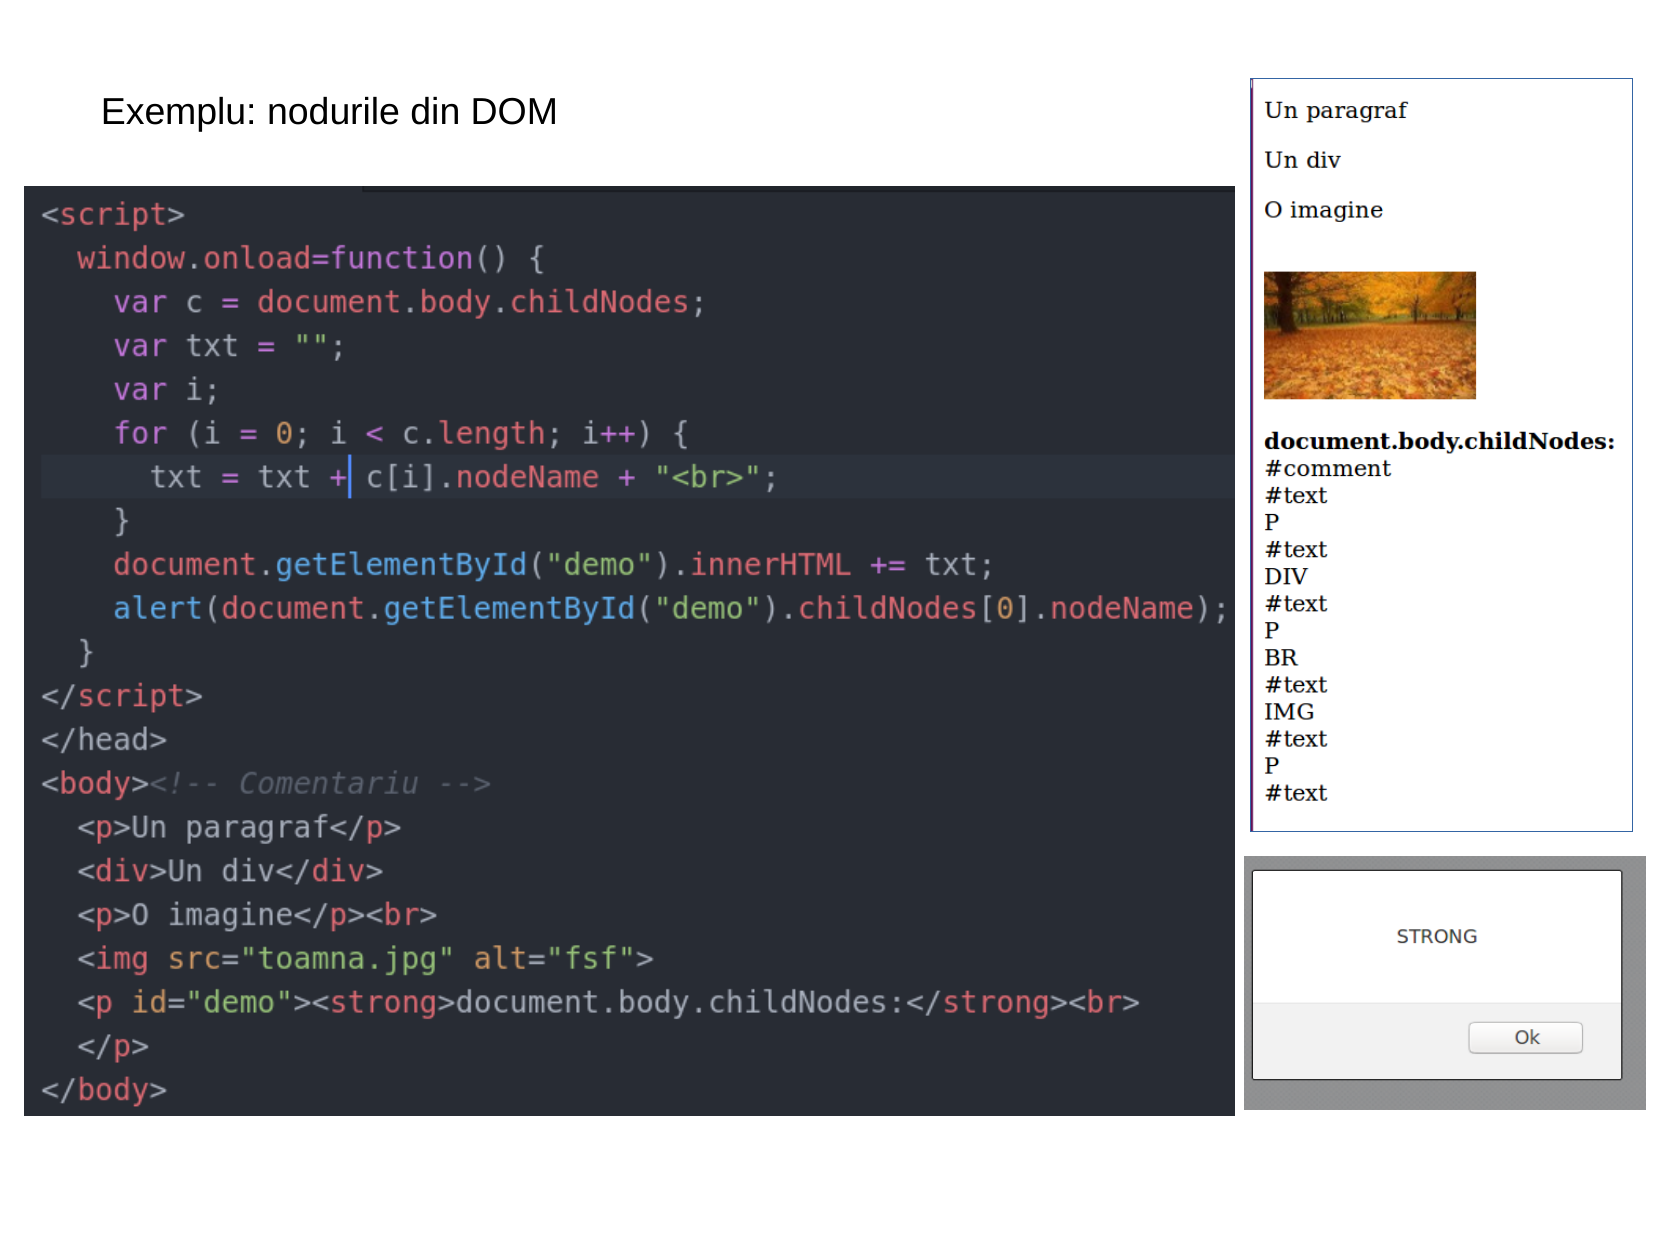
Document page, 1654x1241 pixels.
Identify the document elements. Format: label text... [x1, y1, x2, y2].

picture [1250, 78, 1633, 832]
picture [1244, 856, 1646, 1110]
text_box Exemplu: nodurile din DOM [86, 83, 574, 141]
picture [24, 186, 1235, 1116]
